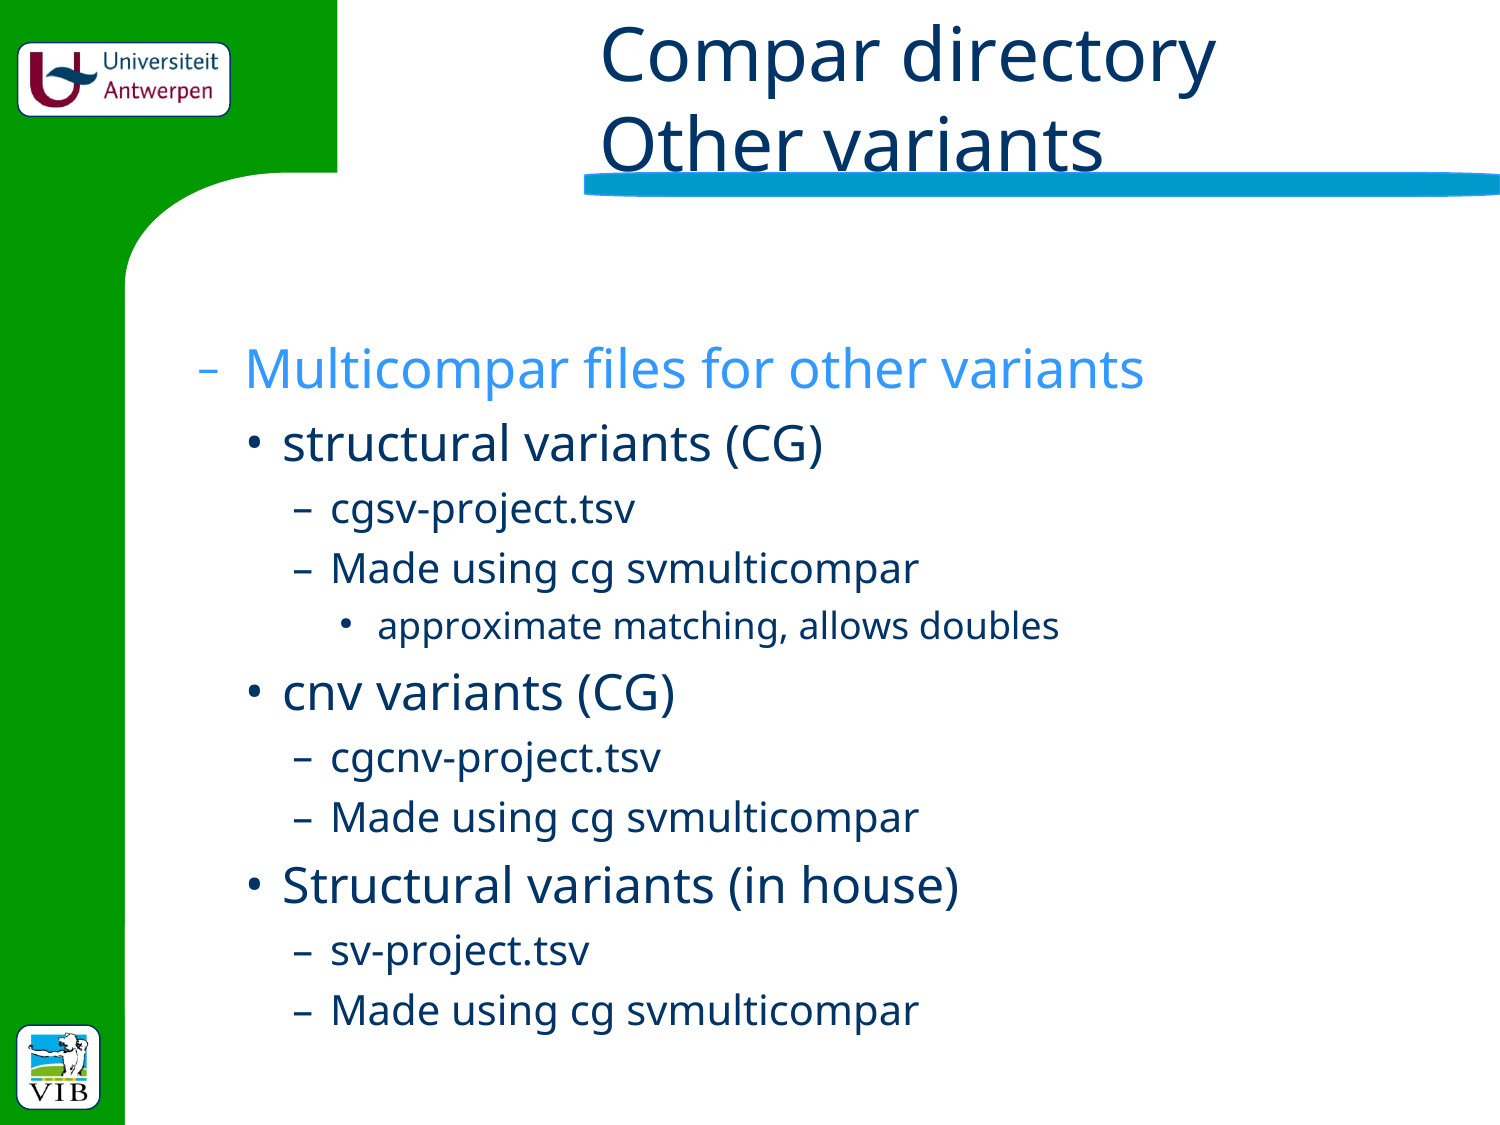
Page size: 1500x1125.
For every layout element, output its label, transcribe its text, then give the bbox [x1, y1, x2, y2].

list Multicompar files for other variants structural variants (CG) cgsv-project.tsv Made using cg svmulticompar approximate matching, allows doubles cnv variants (CG) cgcnv-project.tsv Made using cg svmulticompar Structural variants (in house) sv-project.tsv Made using cg svmulticompar [159, 326, 1465, 1042]
title Compar directory Other variants [584, 0, 1500, 195]
picture [25, 1029, 91, 1107]
picture [25, 47, 223, 112]
